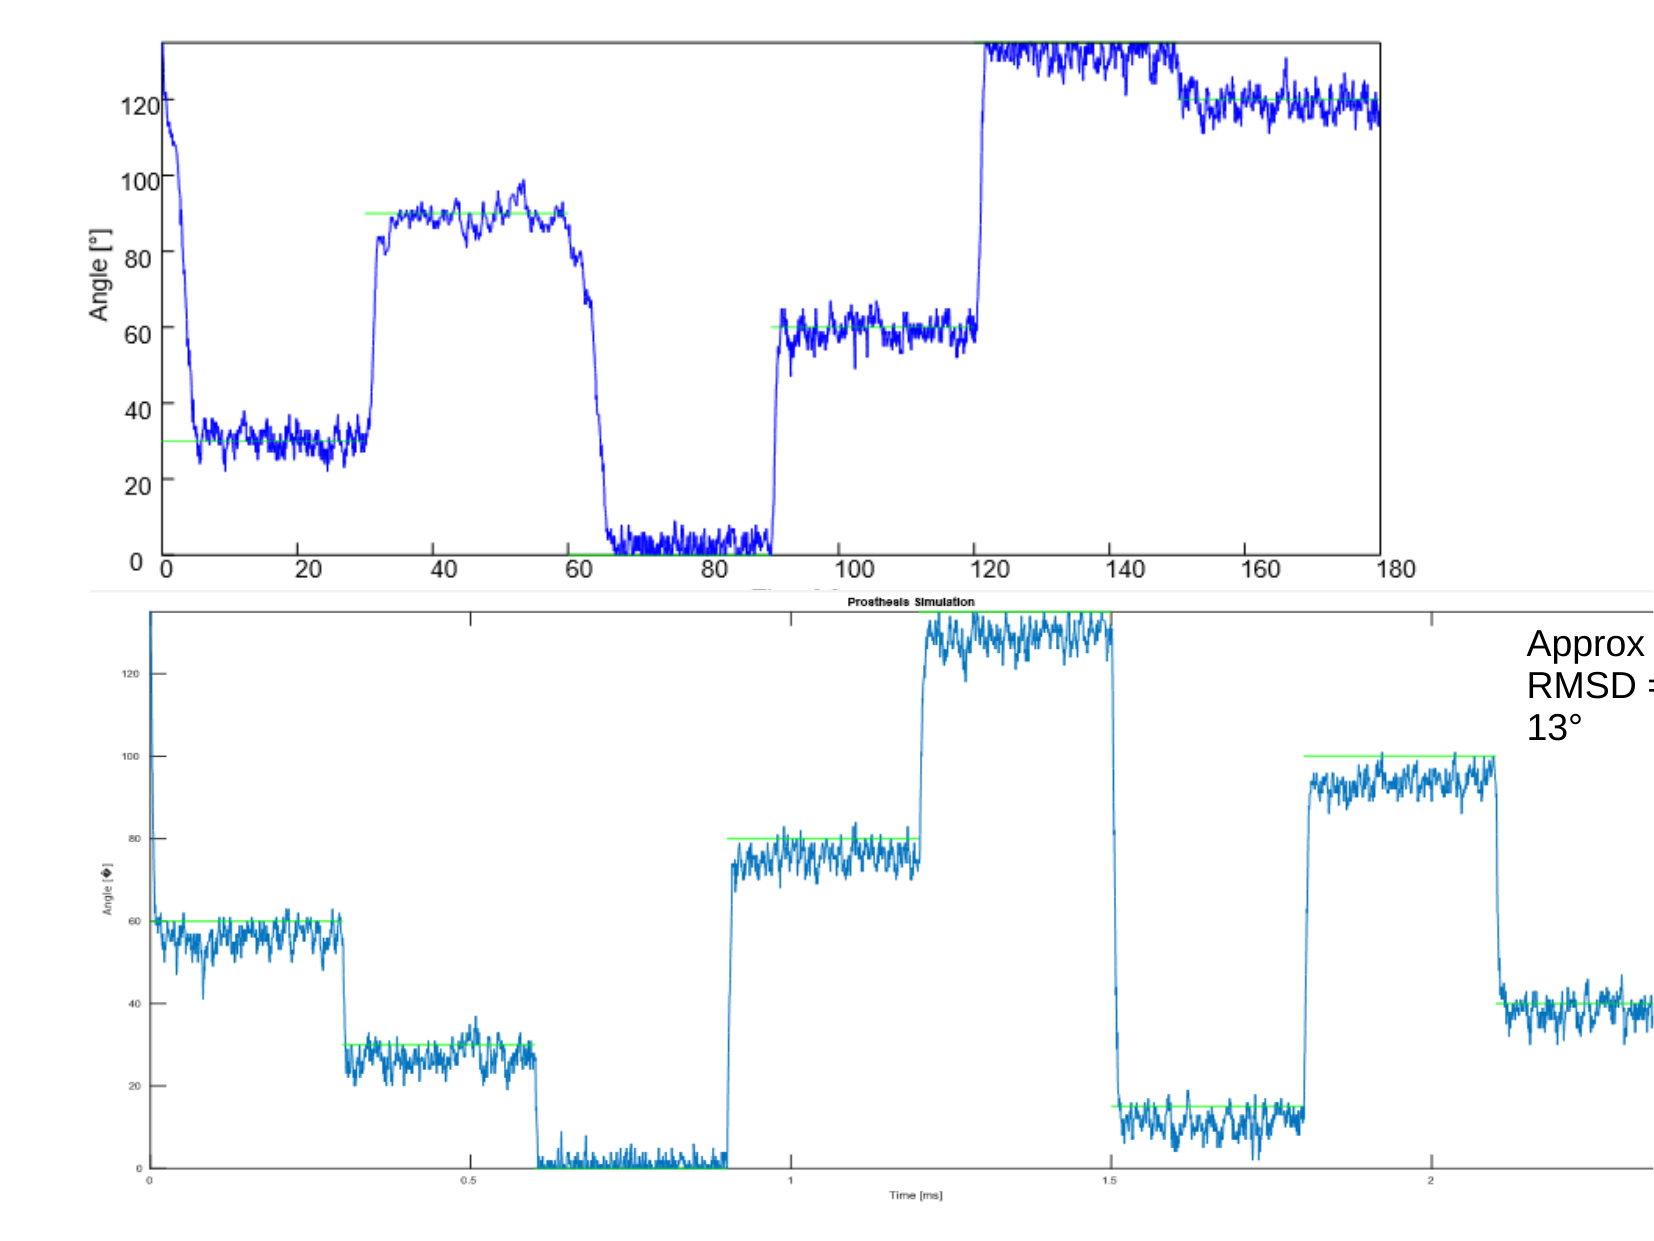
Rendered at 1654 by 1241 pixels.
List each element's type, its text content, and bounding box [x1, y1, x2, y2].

picture [70, 0, 1654, 1229]
text_box Approx RMSD = 13° [1511, 615, 1654, 756]
